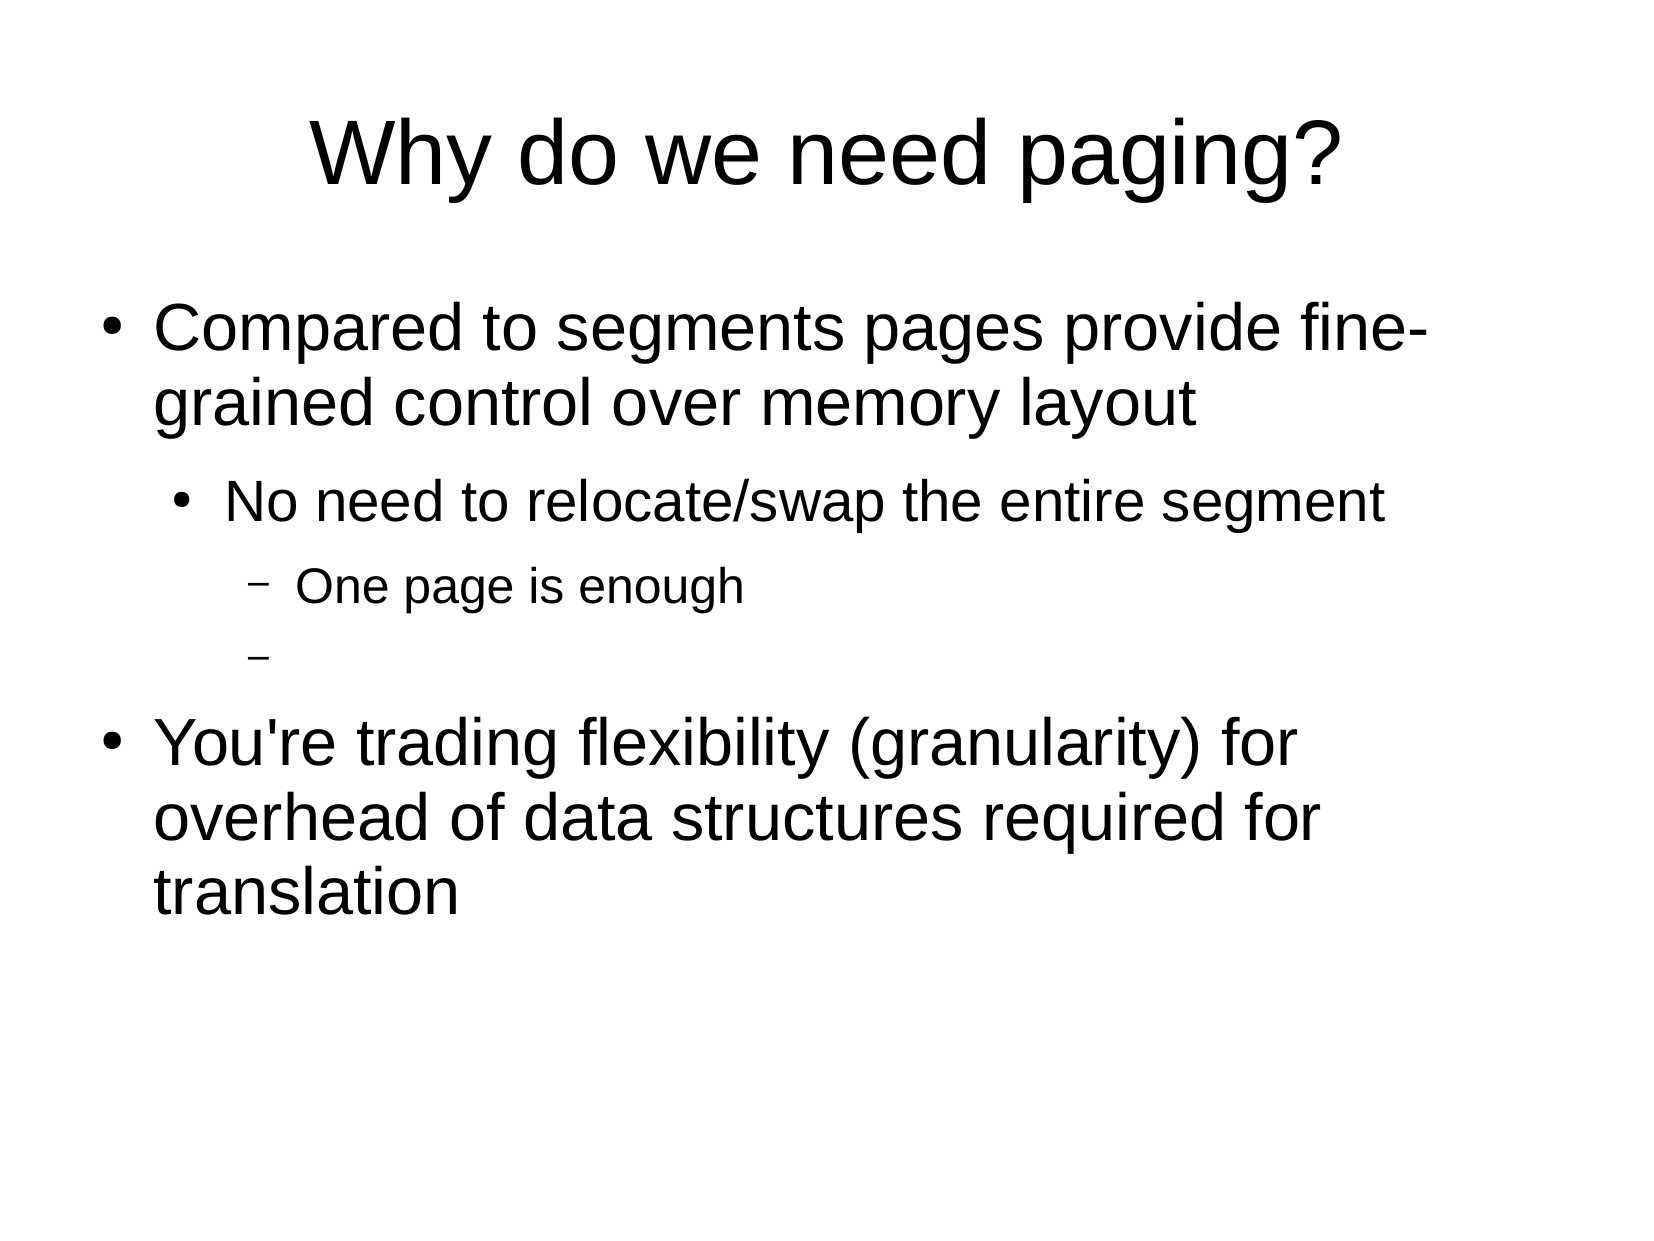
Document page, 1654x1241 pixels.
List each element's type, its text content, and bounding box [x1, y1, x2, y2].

title Why do we need paging? [82, 49, 1571, 257]
list Compared to segments pages provide fine-grained control over memory layout No need to relocate/swap the entire segment One page is enough You're trading flexibility (granularity) for overhead of data structures required for translation [82, 290, 1571, 1163]
